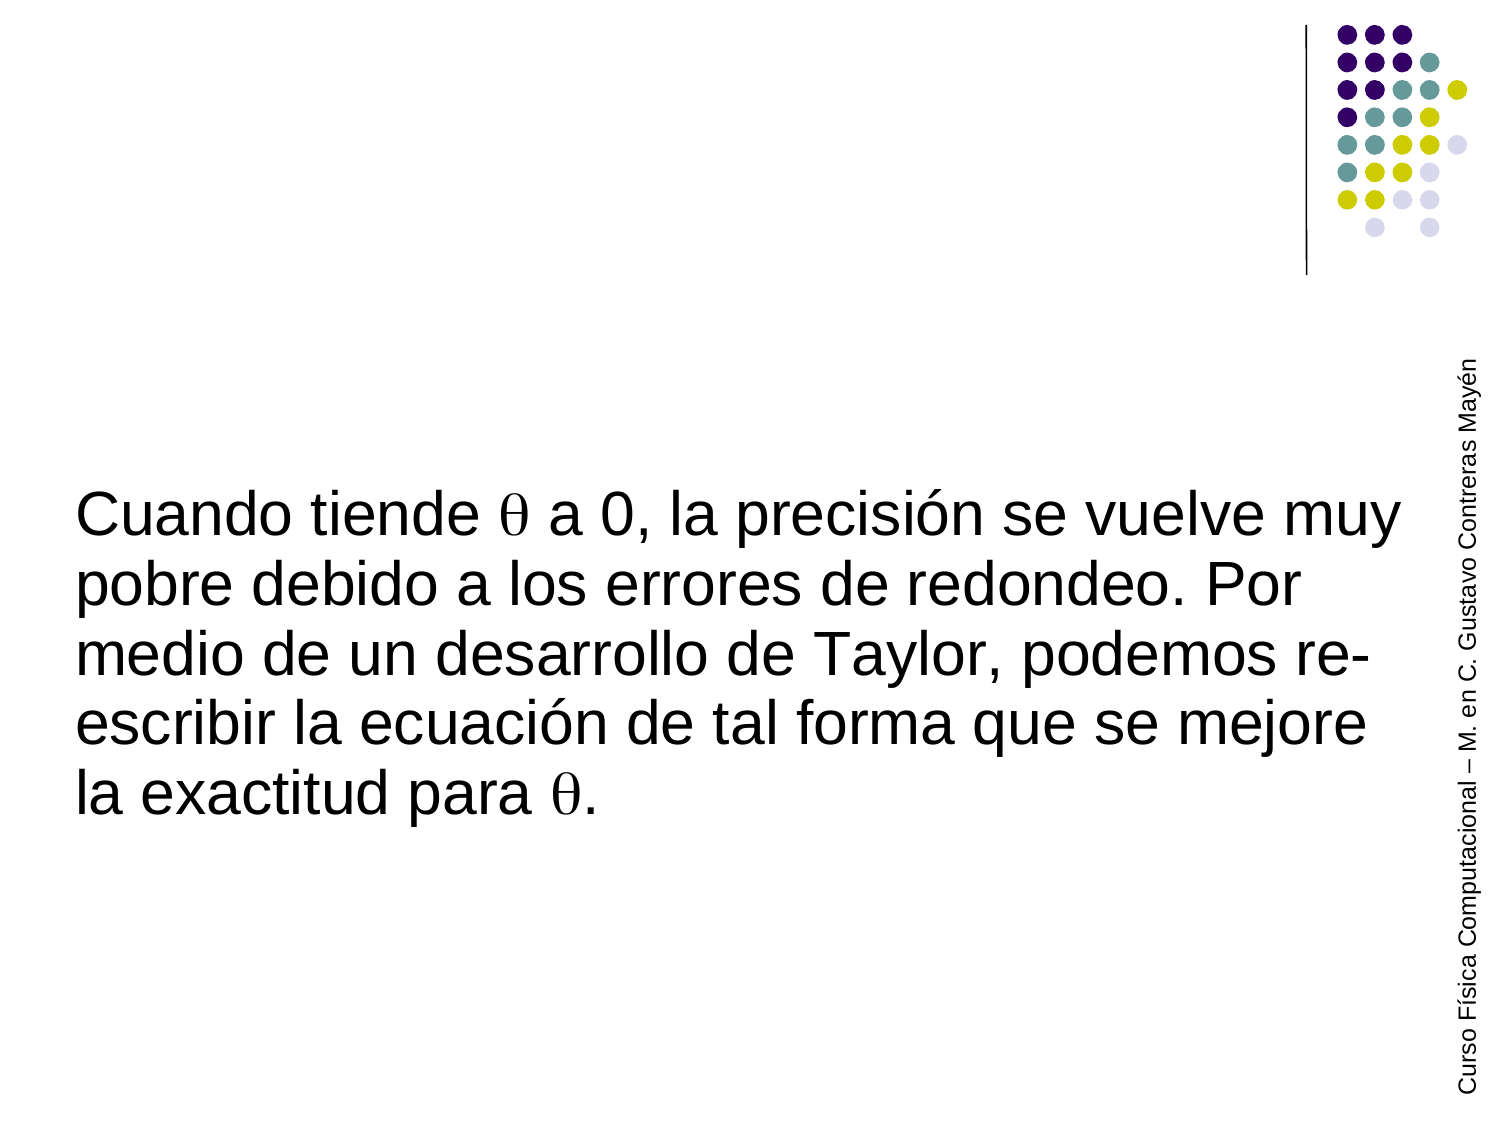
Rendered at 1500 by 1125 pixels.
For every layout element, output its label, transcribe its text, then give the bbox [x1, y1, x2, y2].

subtitle Cuando tiende q a 0, la precisión se vuelve muy pobre debido a los errores de redondeo. Por medio de un desarrollo de Taylor, podemos re-escribir la ecuación de tal forma que se mejore la exactitud para q. [75, 289, 1425, 1018]
